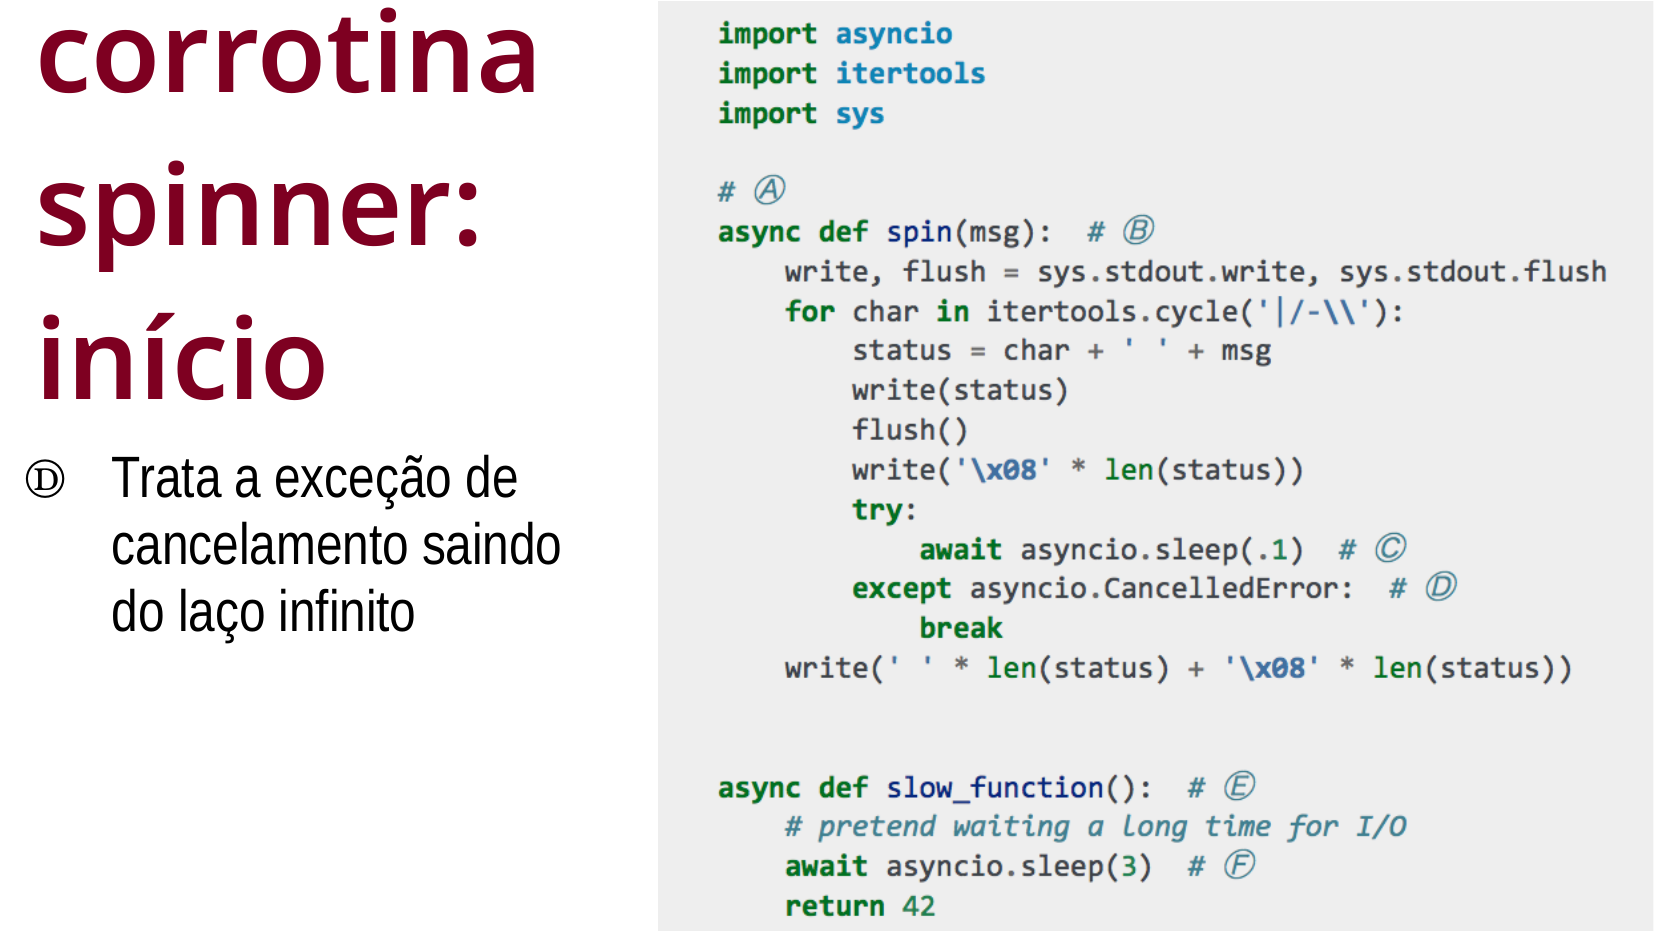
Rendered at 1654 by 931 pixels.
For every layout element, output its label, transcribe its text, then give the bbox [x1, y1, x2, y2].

picture [658, 1, 1654, 931]
title corrotina spinner: início [35, 33, 658, 371]
list Ⓓ Trata a exceção de cancelamento saindo do laço infinito [23, 354, 615, 931]
